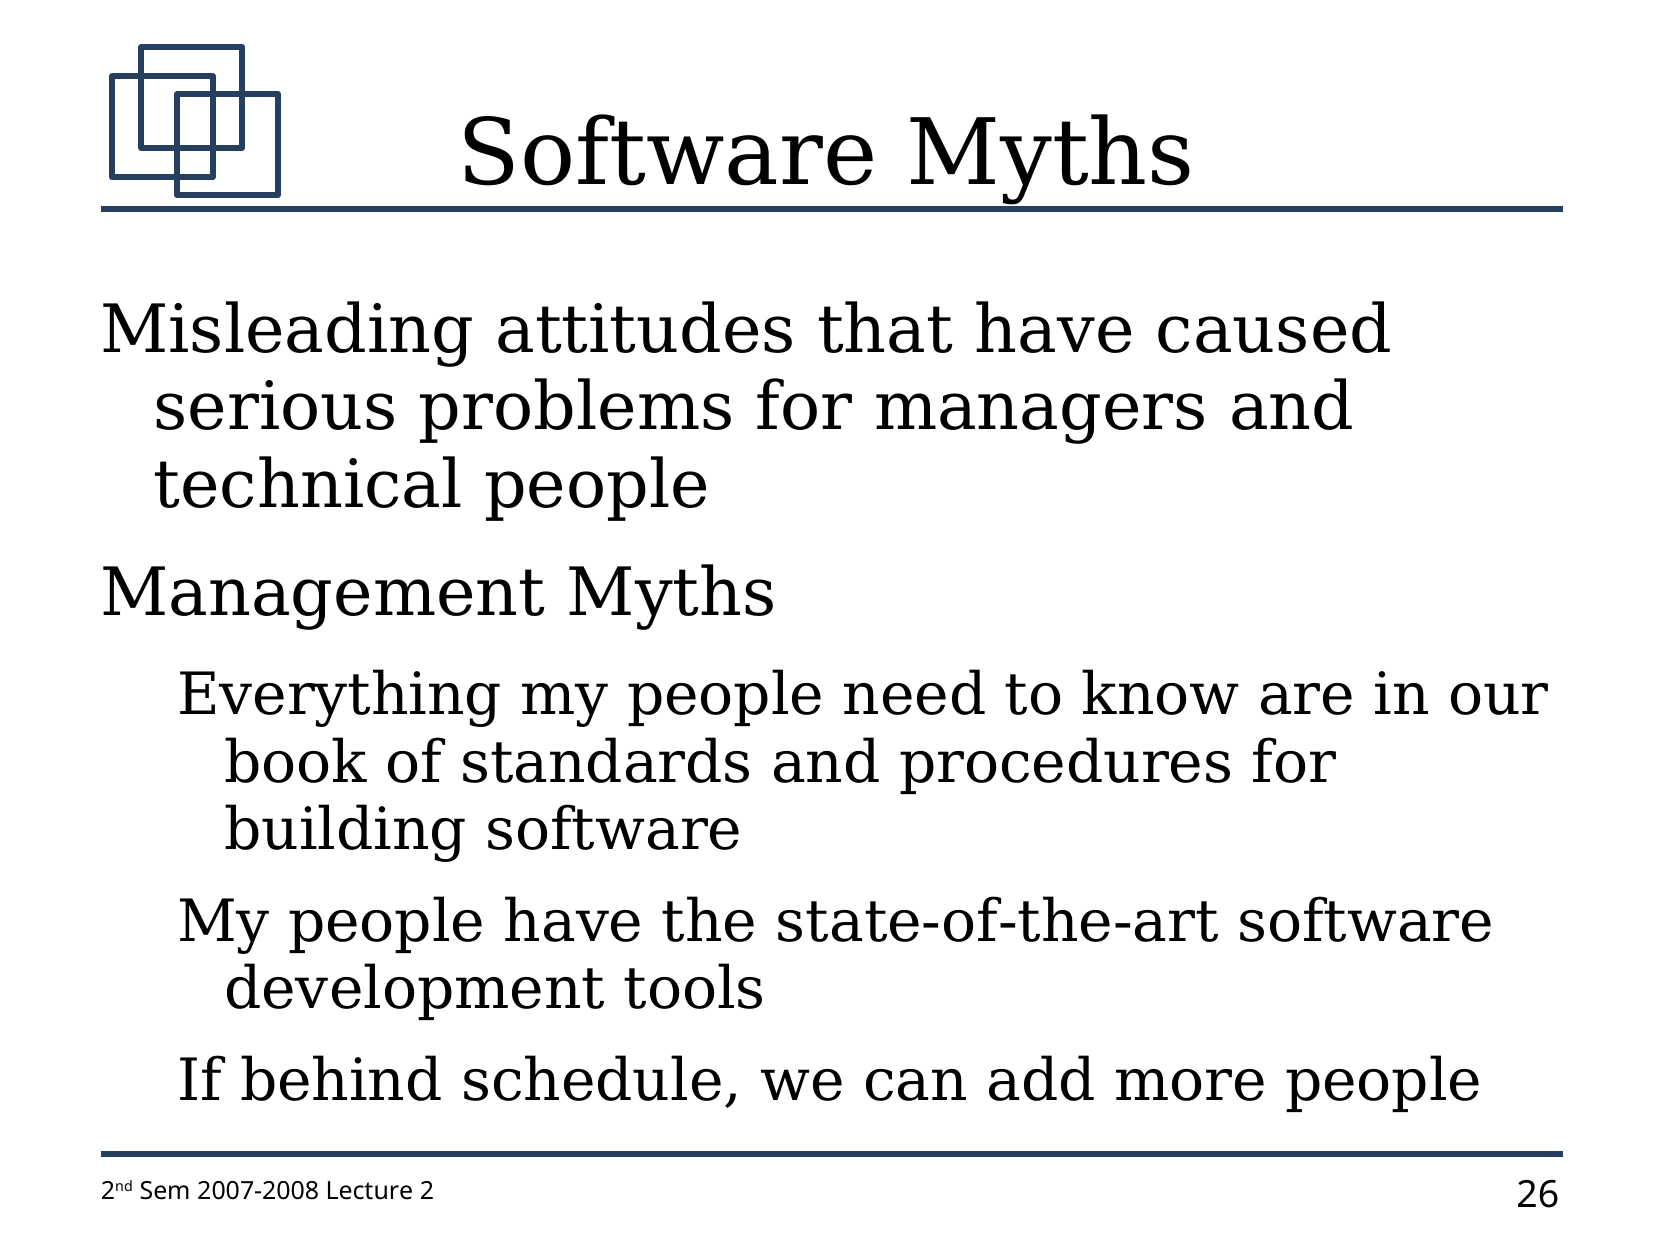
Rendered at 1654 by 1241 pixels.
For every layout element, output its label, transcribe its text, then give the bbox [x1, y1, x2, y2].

title Software Myths [82, 49, 1571, 257]
list Misleading attitudes that have caused serious problems for managers and technical people Management Myths Everything my people need to know are in our book of standards and procedures for building software My people have the state-of-the-art software development tools If behind schedule, we can add more people [82, 290, 1571, 1115]
